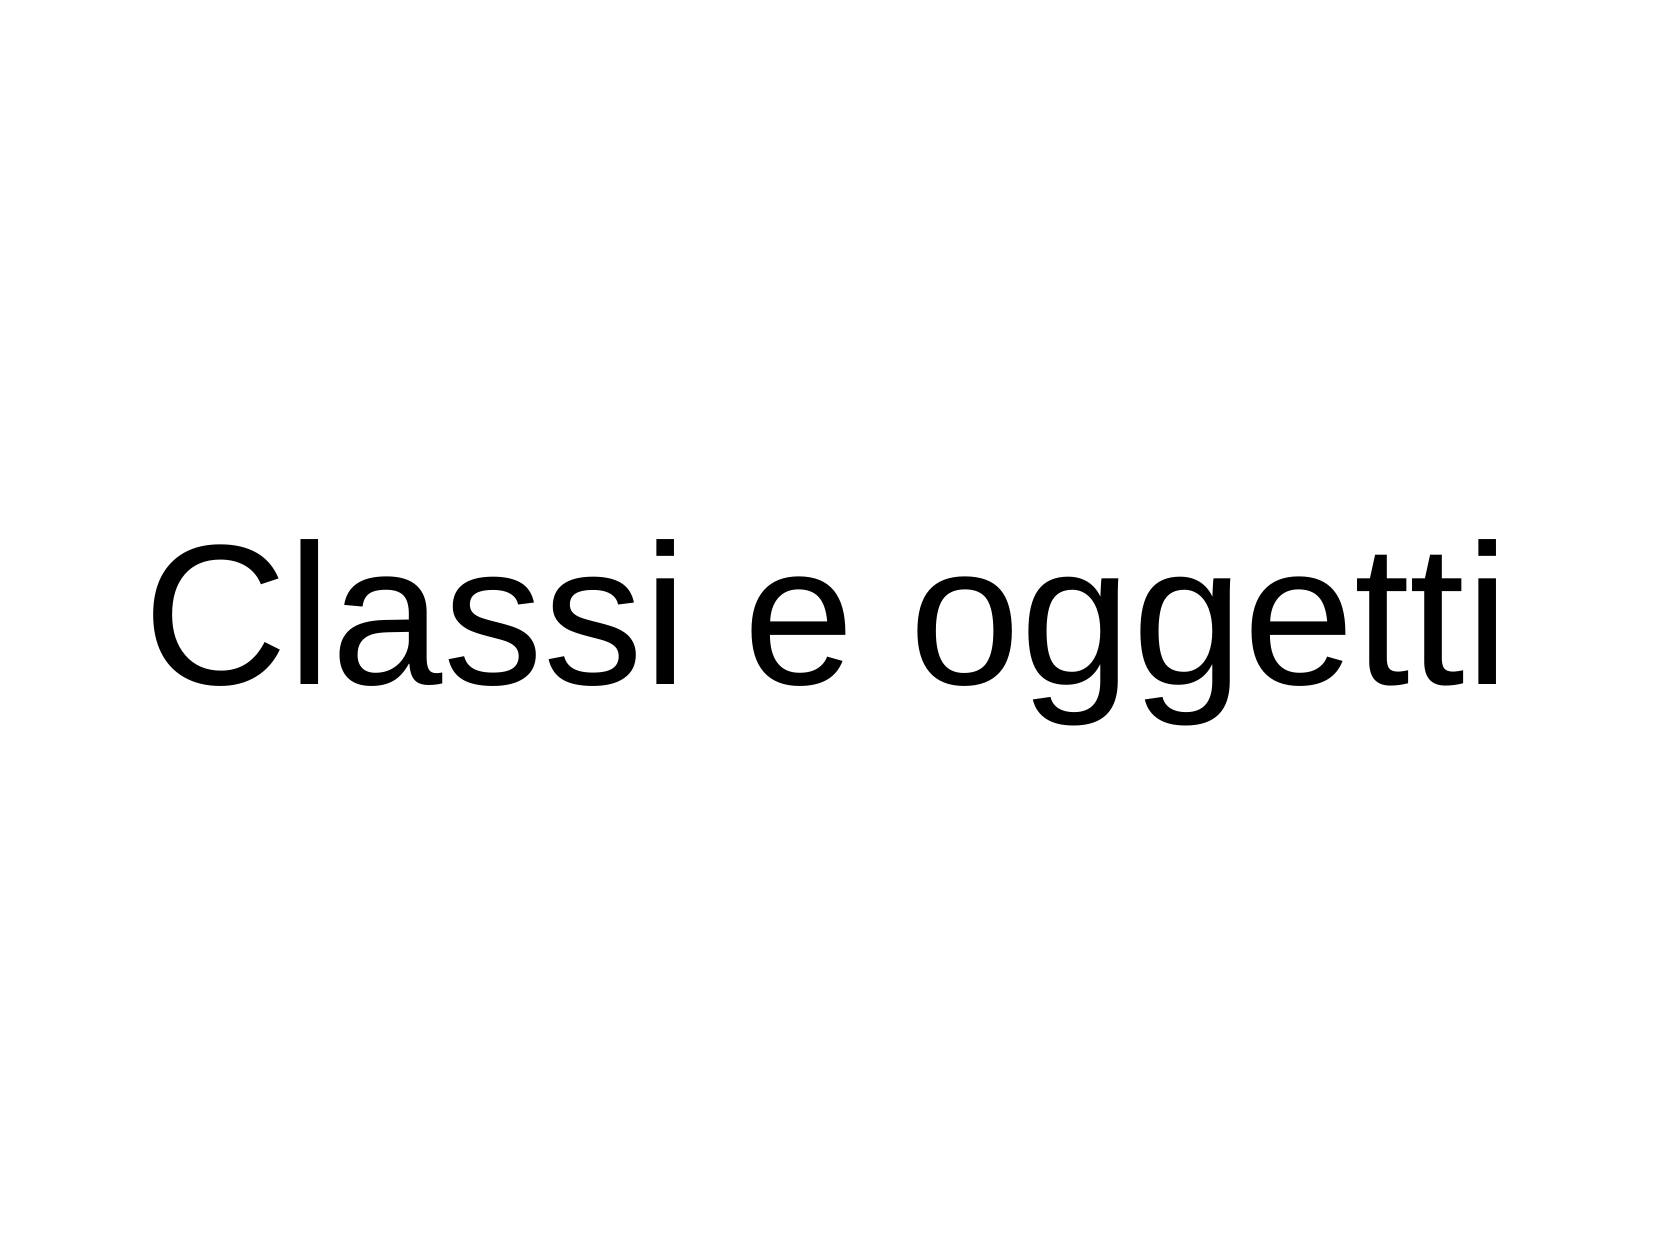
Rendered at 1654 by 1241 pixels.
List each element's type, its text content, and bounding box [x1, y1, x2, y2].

subtitle Classi e oggetti [82, 49, 1571, 1182]
